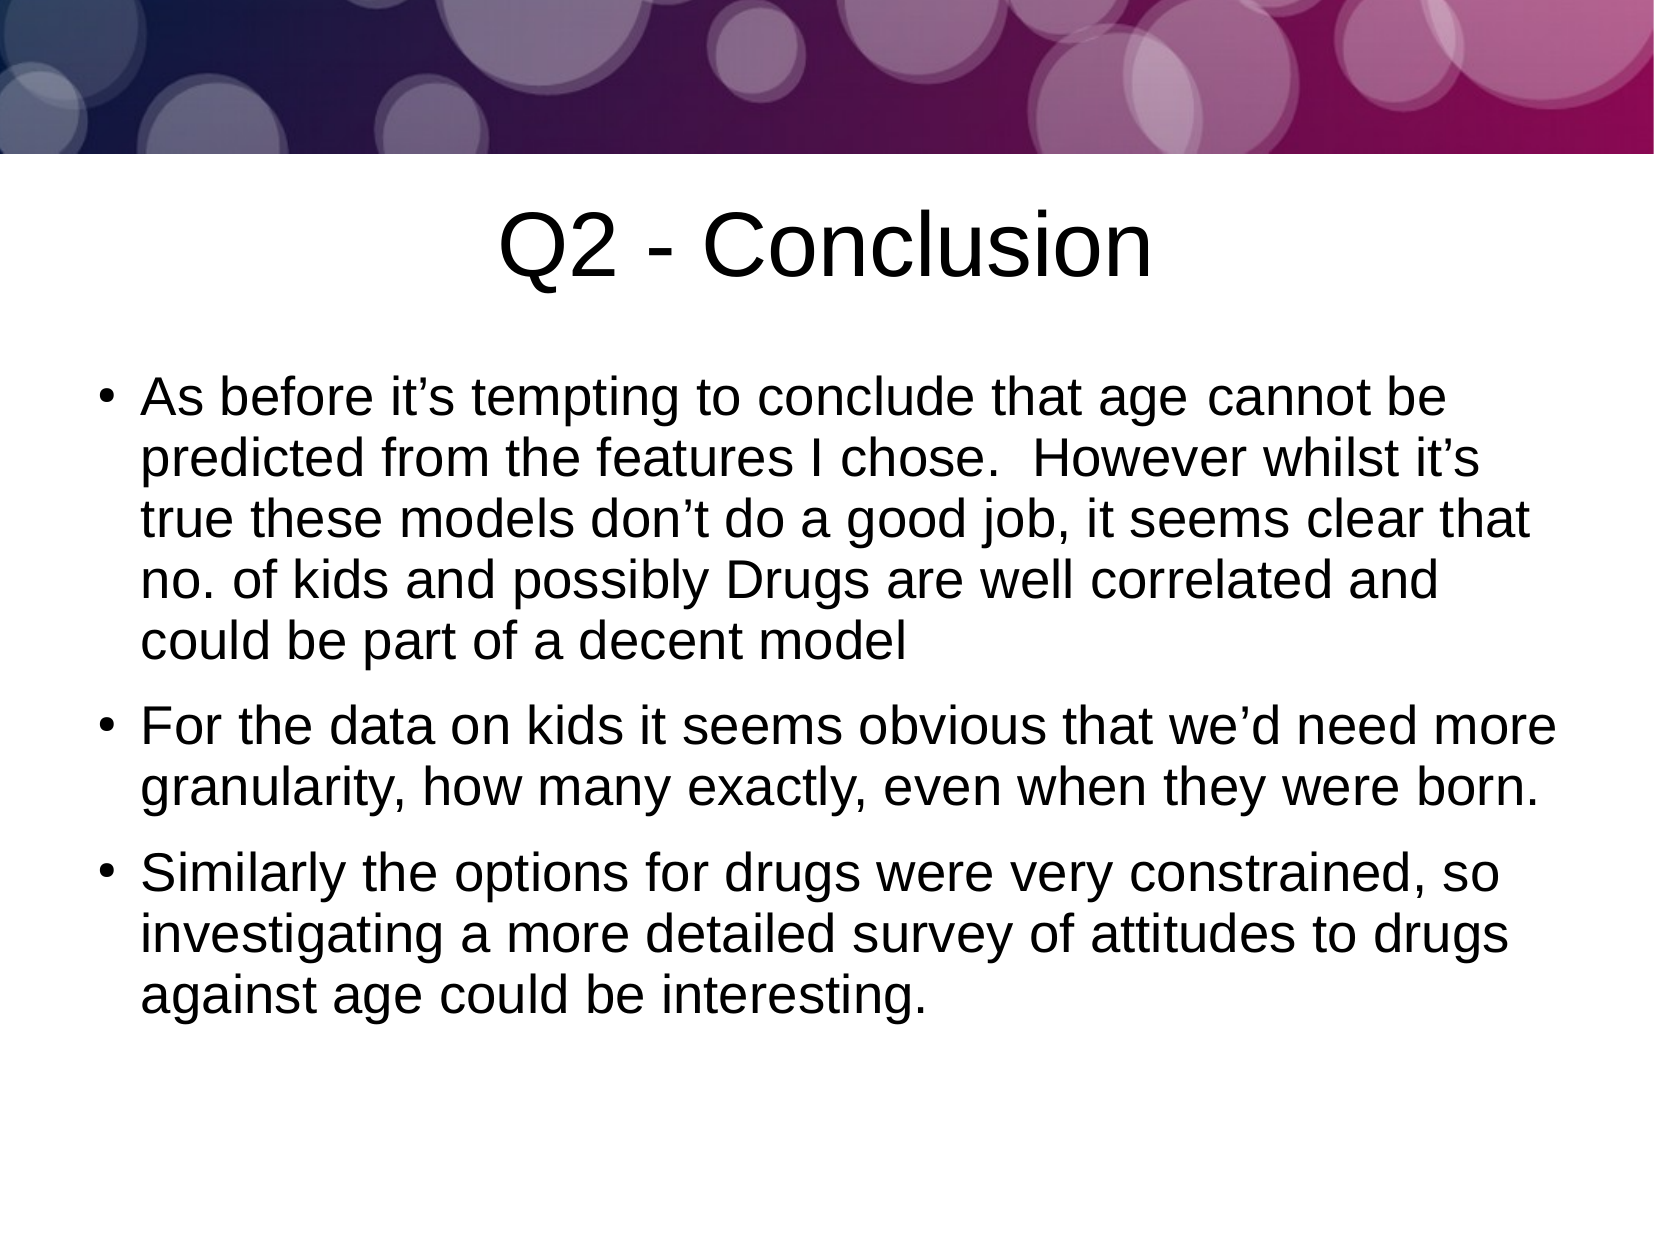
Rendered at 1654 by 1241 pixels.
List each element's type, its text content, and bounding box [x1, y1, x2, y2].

picture [0, 0, 1654, 154]
title Q2 - Conclusion [82, 159, 1571, 331]
list As before it’s tempting to conclude that age cannot be predicted from the features I chose. However whilst it’s true these models don’t do a good job, it seems clear that no. of kids and possibly Drugs are well correlated and could be part of a decent model For the data on kids it seems obvious that we’d need more granularity, how many exactly, even when they were born. Similarly the options for drugs were very constrained, so investigating a more detailed survey of attitudes to drugs against age could be interesting. [82, 366, 1571, 1087]
